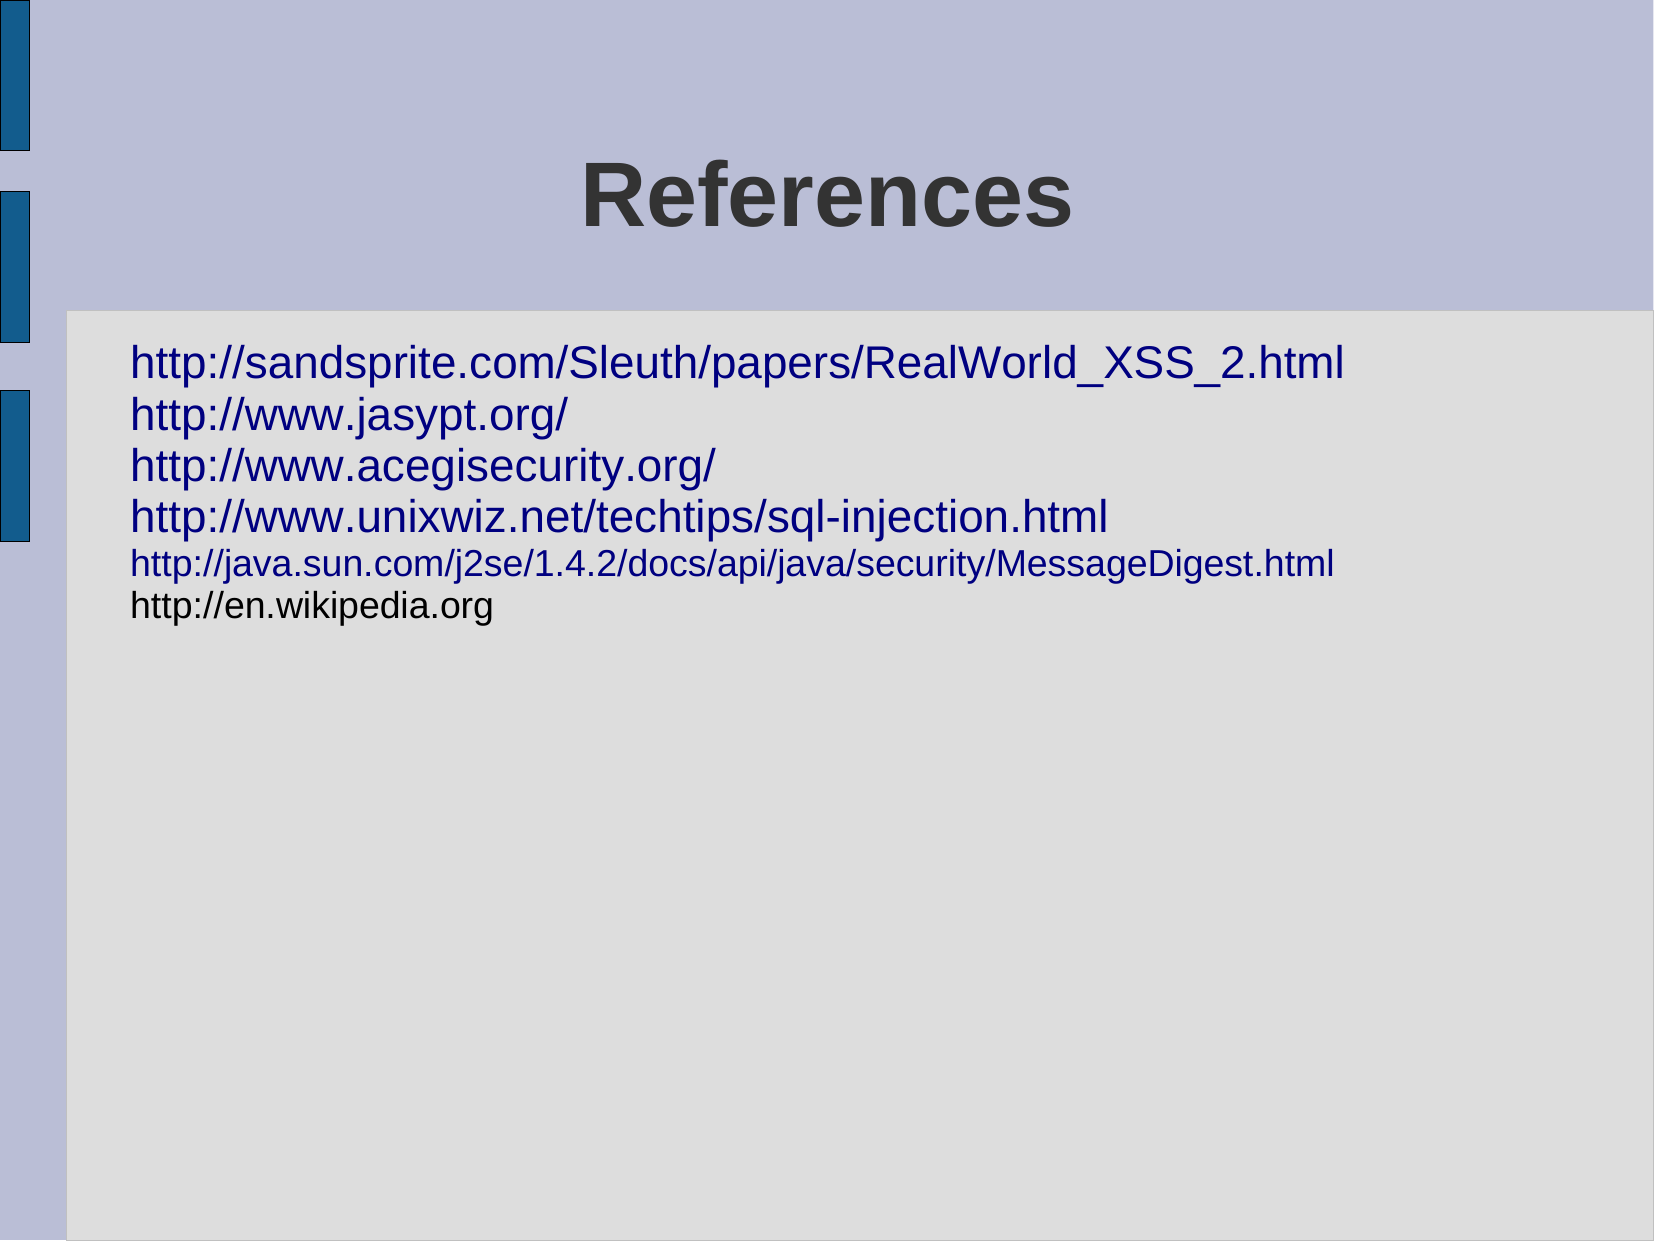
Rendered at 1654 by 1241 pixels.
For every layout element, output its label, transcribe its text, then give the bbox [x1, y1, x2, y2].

title References [121, 91, 1534, 299]
list http://sandsprite.com/Sleuth/papers/RealWorld_XSS_2.html http://www.jasypt.org/ http://www.acegisecurity.org/ http://www.unixwiz.net/techtips/sql-injection.html http://java.sun.com/j2se/1.4.2/docs/api/java/security/MessageDigest.html http://en.wikipedia.org [112, 337, 1525, 1119]
